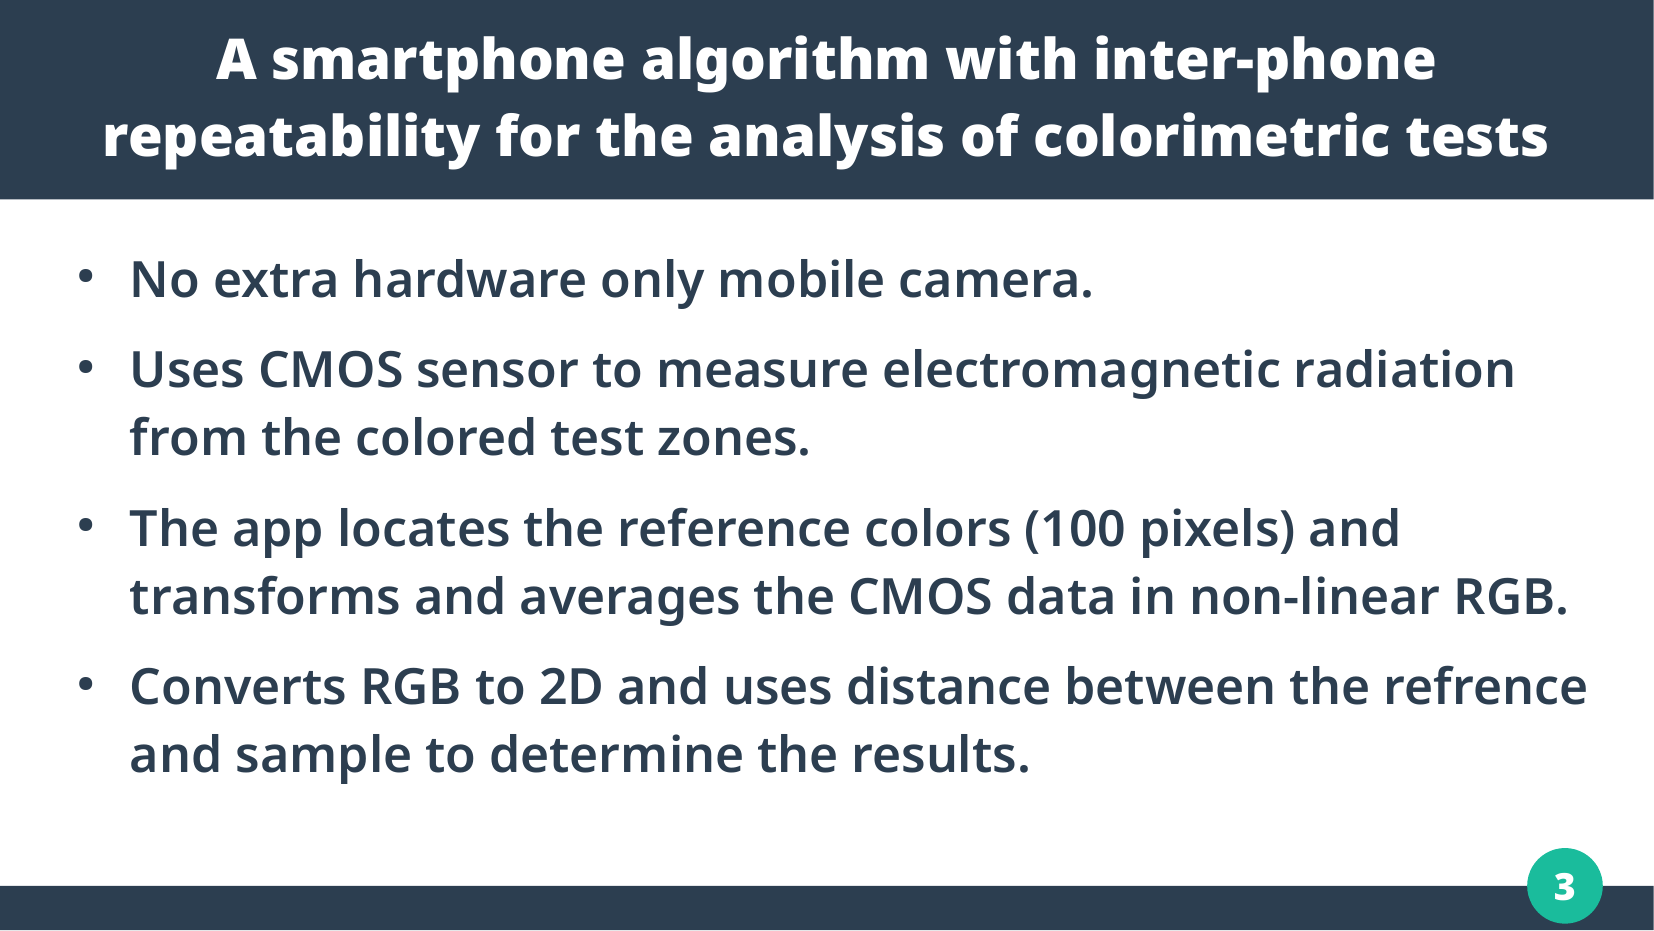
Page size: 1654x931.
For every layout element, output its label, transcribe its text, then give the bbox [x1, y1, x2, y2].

title A smartphone algorithm with inter-phone repeatability for the analysis of colorimetric tests [59, 37, 1595, 155]
list No extra hardware only mobile camera. Uses CMOS sensor to measure electromagnetic radiation from the colored test zones. The app locates the reference colors (100 pixels) and transforms and averages the CMOS data in non-linear RGB. Converts RGB to 2D and uses distance between the refrence and sample to determine the results. [59, 243, 1595, 864]
